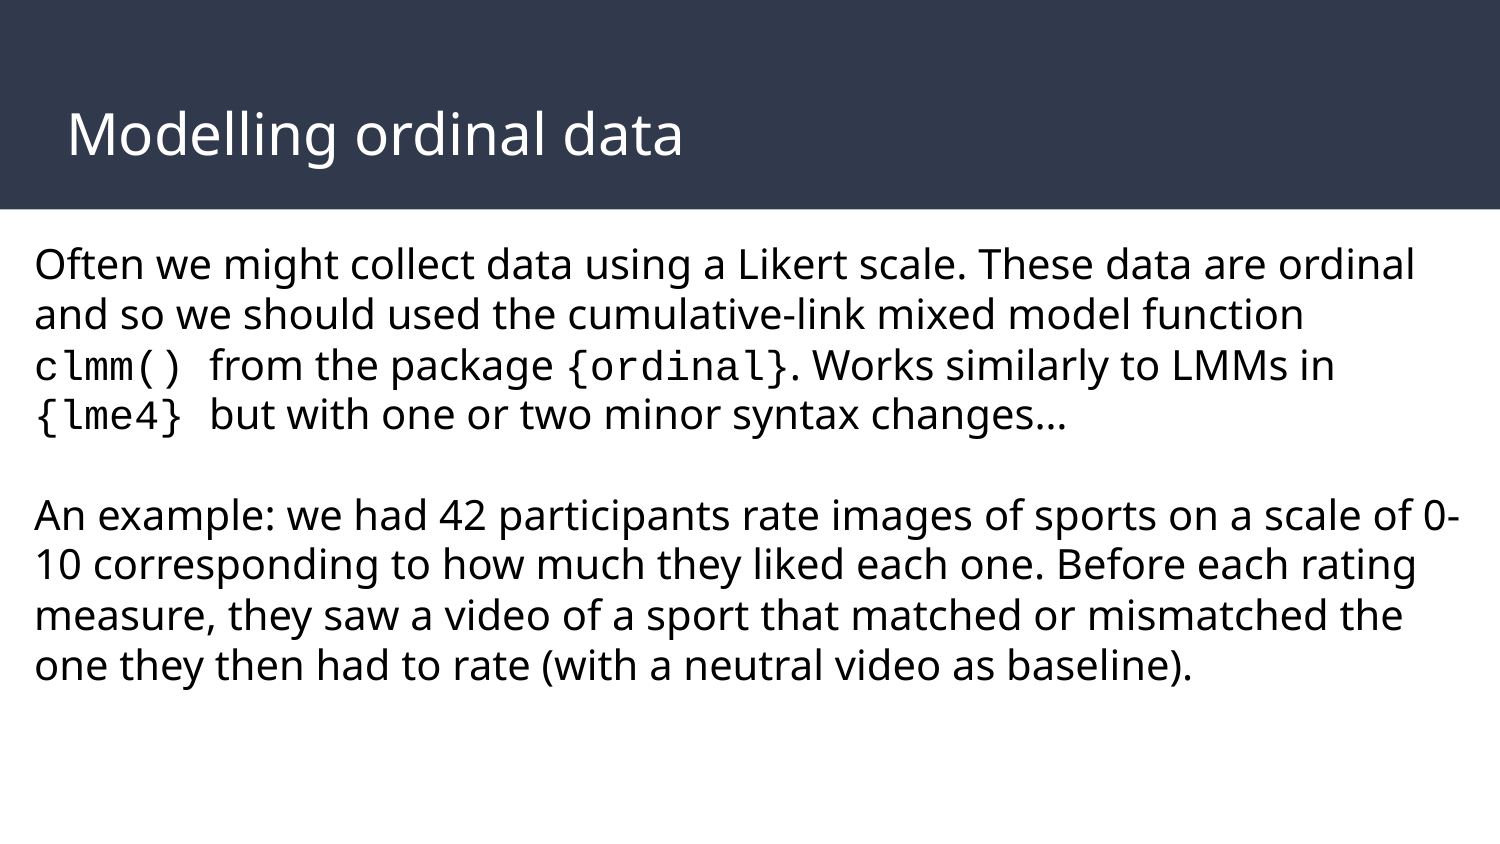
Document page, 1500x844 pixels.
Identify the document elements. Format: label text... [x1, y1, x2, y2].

title Modelling ordinal data [51, 82, 1449, 185]
text_box Often we might collect data using a Likert scale. These data are ordinal and so we should used the cumulative-link mixed model function clmm() from the package {ordinal}. Works similarly to LMMs in {lme4} but with one or two minor syntax changes… An example: we had 42 participants rate images of sports on a scale of 0-10 corresponding to how much they liked each one. Before each rating measure, they saw a video of a sport that matched or mismatched the one they then had to rate (with a neutral video as baseline). [19, 223, 1480, 829]
